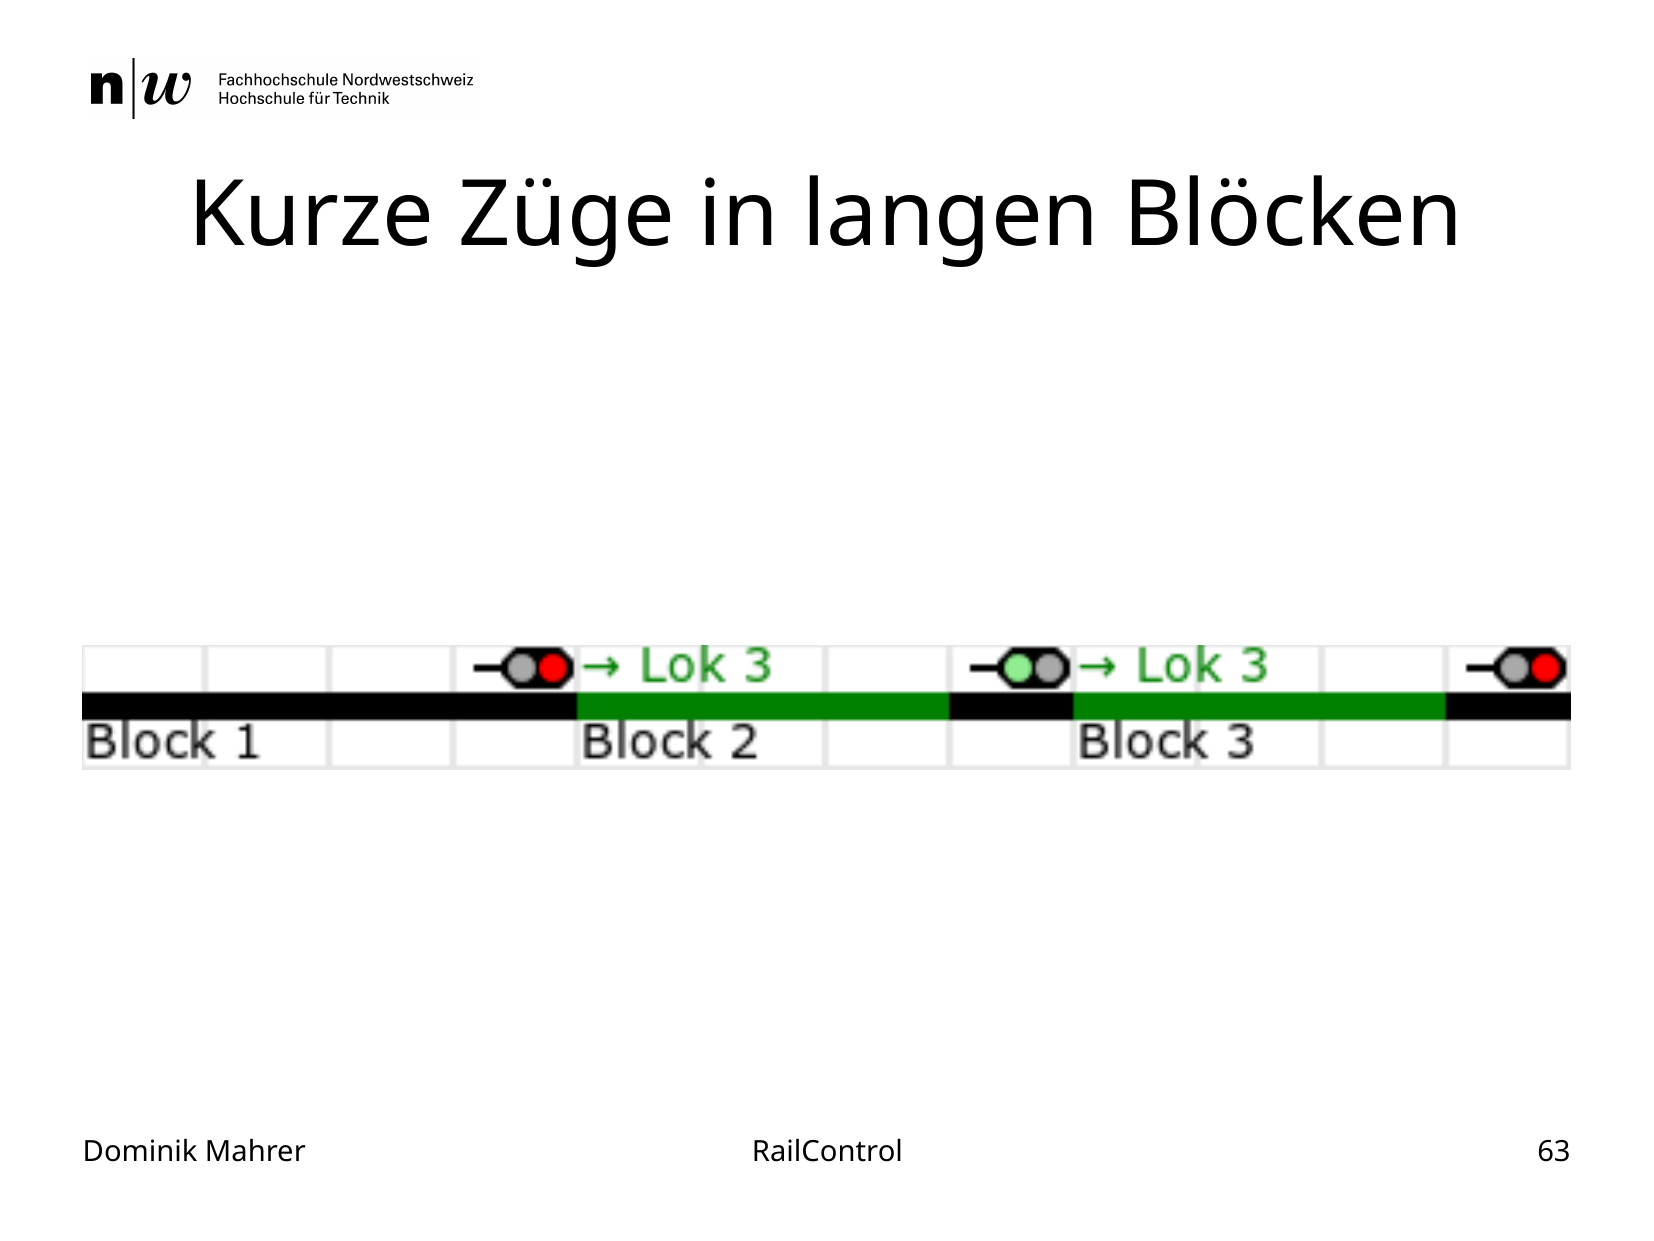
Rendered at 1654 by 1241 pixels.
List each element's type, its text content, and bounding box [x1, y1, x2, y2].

title Kurze Züge in langen Blöcken [82, 153, 1571, 267]
picture [82, 645, 1571, 770]
picture [91, 58, 473, 119]
